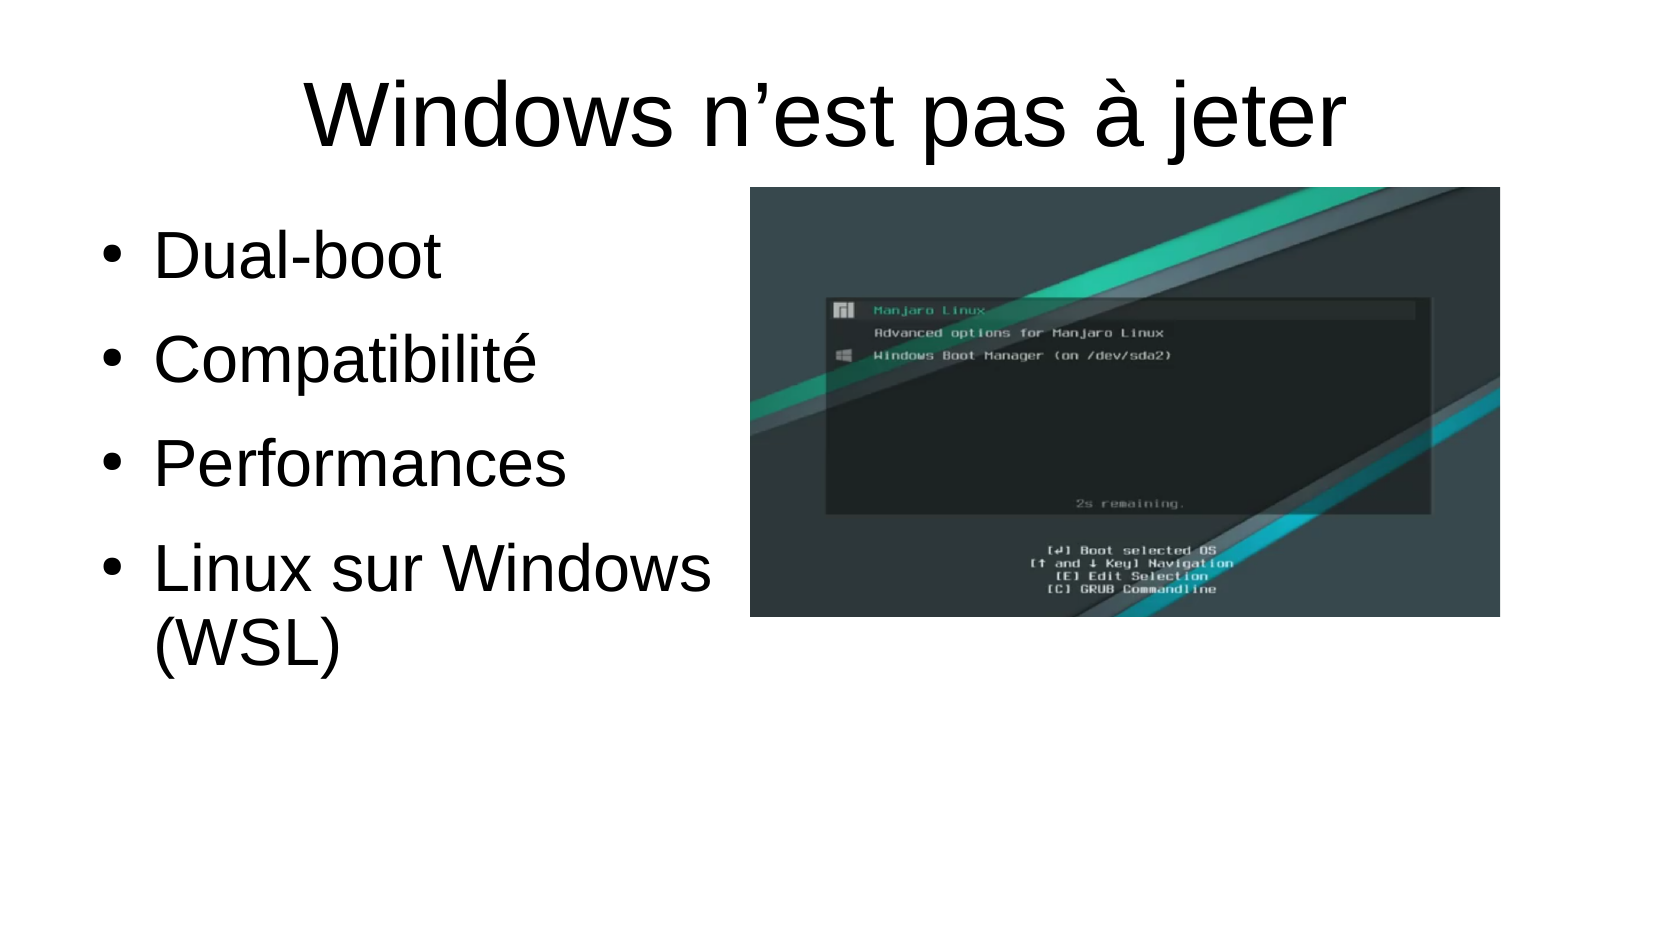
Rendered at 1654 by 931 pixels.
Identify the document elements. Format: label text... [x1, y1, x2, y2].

picture [750, 187, 1501, 617]
list Dual-boot Compatibilité Performances Linux sur Windows (WSL) [82, 217, 1571, 758]
title Windows n’est pas à jeter [82, 37, 1571, 193]
